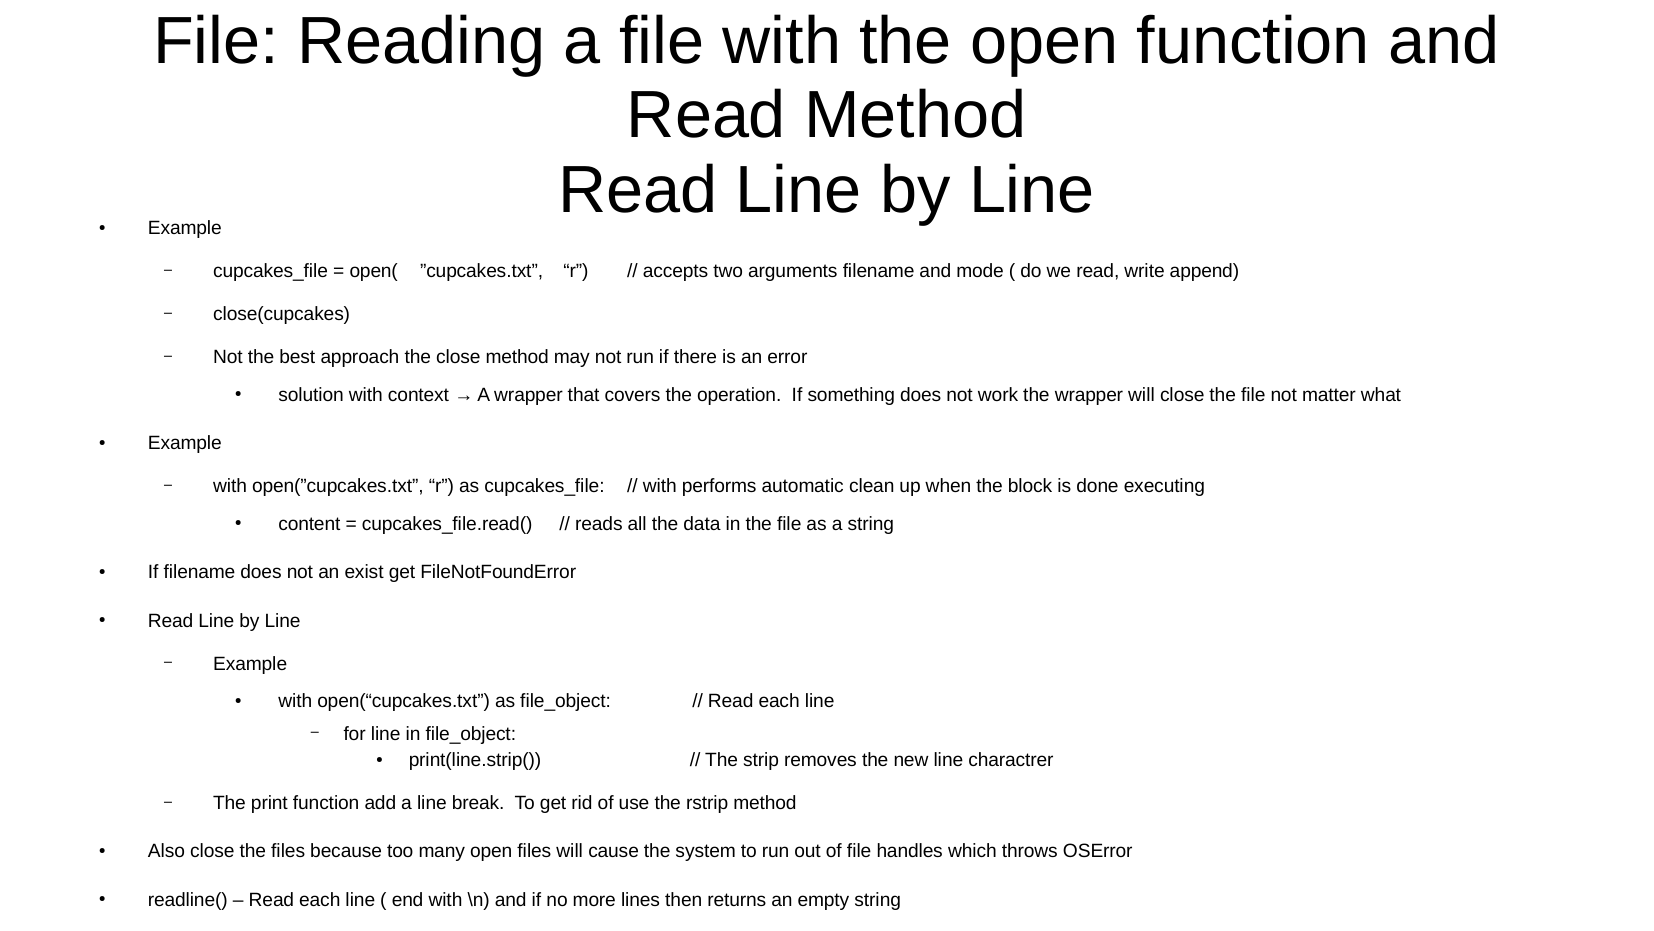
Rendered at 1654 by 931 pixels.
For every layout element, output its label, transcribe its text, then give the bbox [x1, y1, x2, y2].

list Example cupcakes_file = open( ”cupcakes.txt”, “r”) // accepts two arguments filename and mode ( do we read, write append) close(cupcakes) Not the best approach the close method may not run if there is an error solution with context → A wrapper that covers the operation. If something does not work the wrapper will close the file not matter what Example with open(”cupcakes.txt”, “r”) as cupcakes_file: // with performs automatic clean up when the block is done executing content = cupcakes_file.read() // reads all the data in the file as a string If filename does not an exist get FileNotFoundError Read Line by Line Example with open(“cupcakes.txt”) as file_object: // Read each line for line in file_object: print(line.strip()) // The strip removes the new line charactrer The print function add a line break. To get rid of use the rstrip method Also close the files because too many open files will cause the system to run out of file handles which throws OSError readline() – Read each line ( end with \n) and if no more lines then returns an empty string [82, 217, 1621, 916]
title File: Reading a file with the open function and Read Method Read Line by Line [82, 2, 1571, 217]
